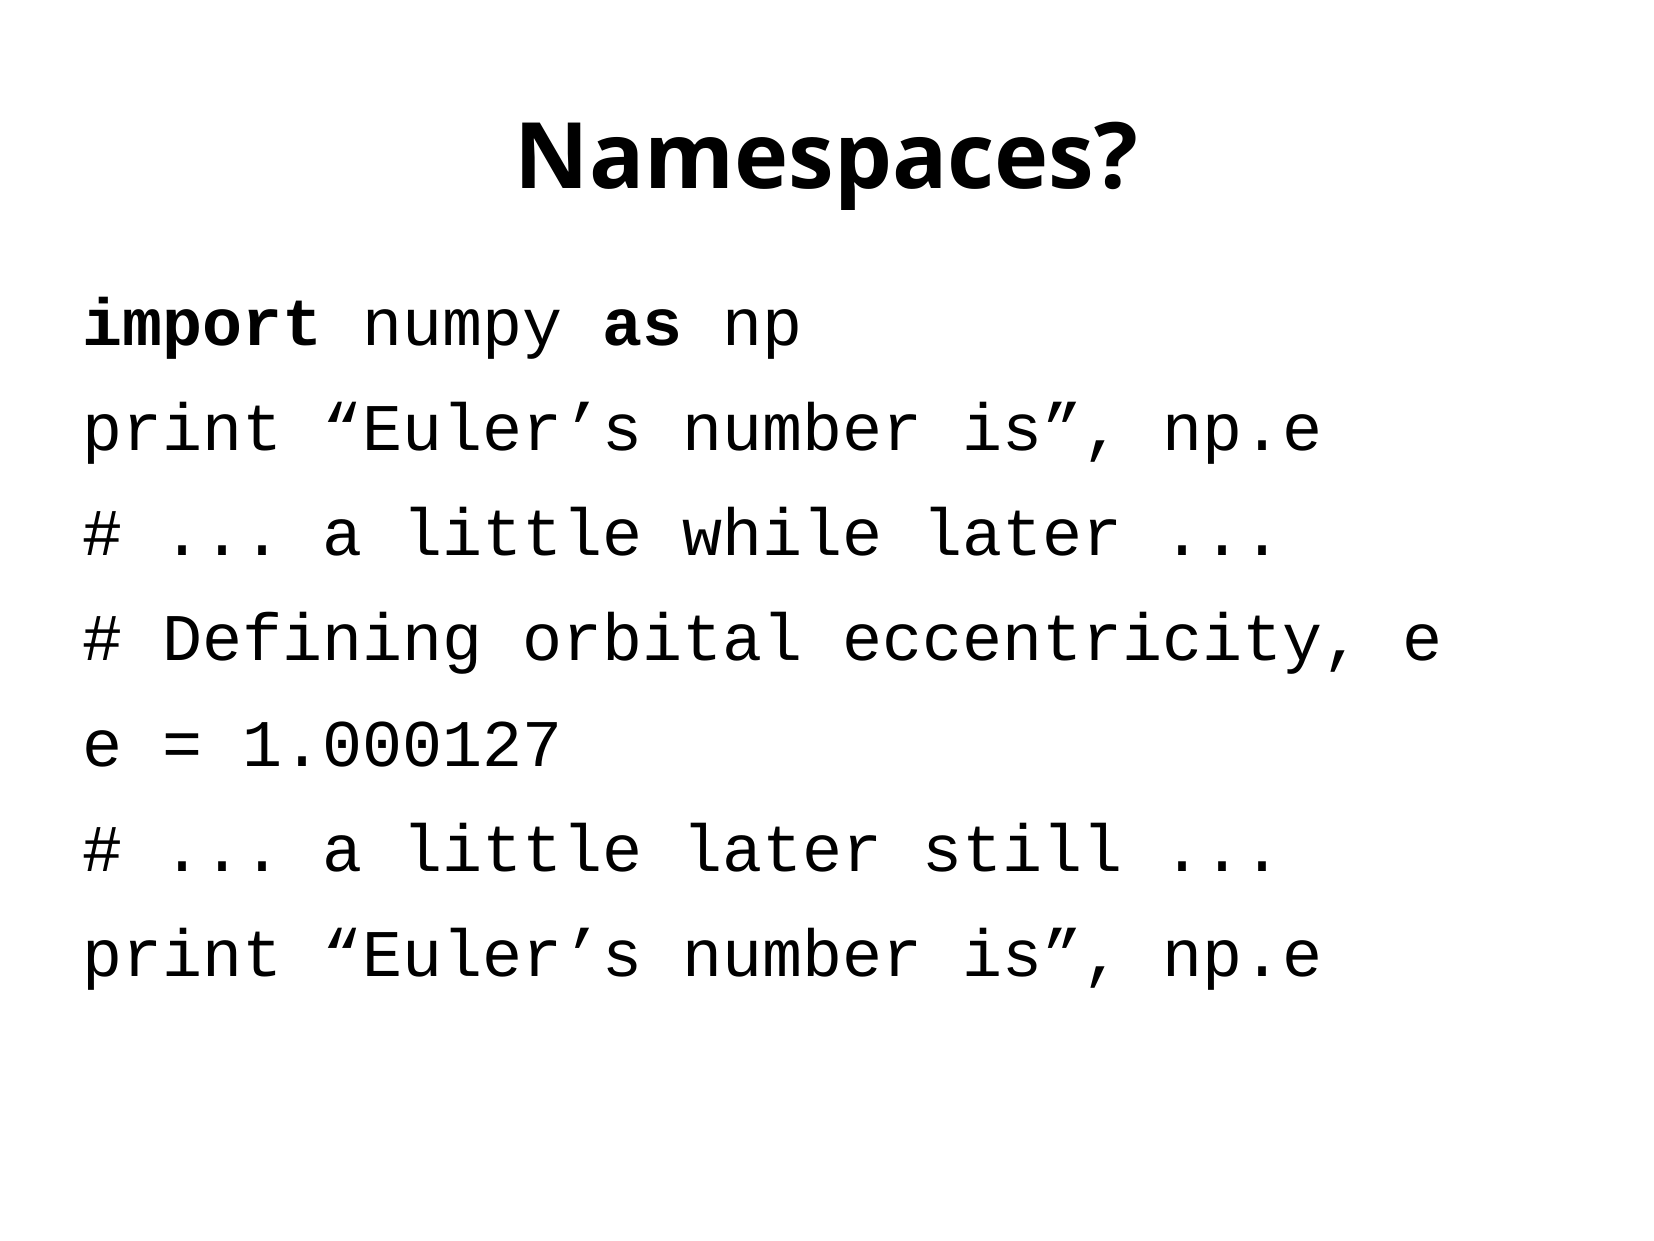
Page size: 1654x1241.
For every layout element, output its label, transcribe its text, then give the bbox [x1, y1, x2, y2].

title Namespaces? [82, 49, 1571, 257]
list import numpy as np print “Euler’s number is”, np.e # ... a little while later ... # Defining orbital eccentricity, e e = 1.000127 # ... a little later still ... print “Euler’s number is”, np.e [82, 290, 1571, 1010]
